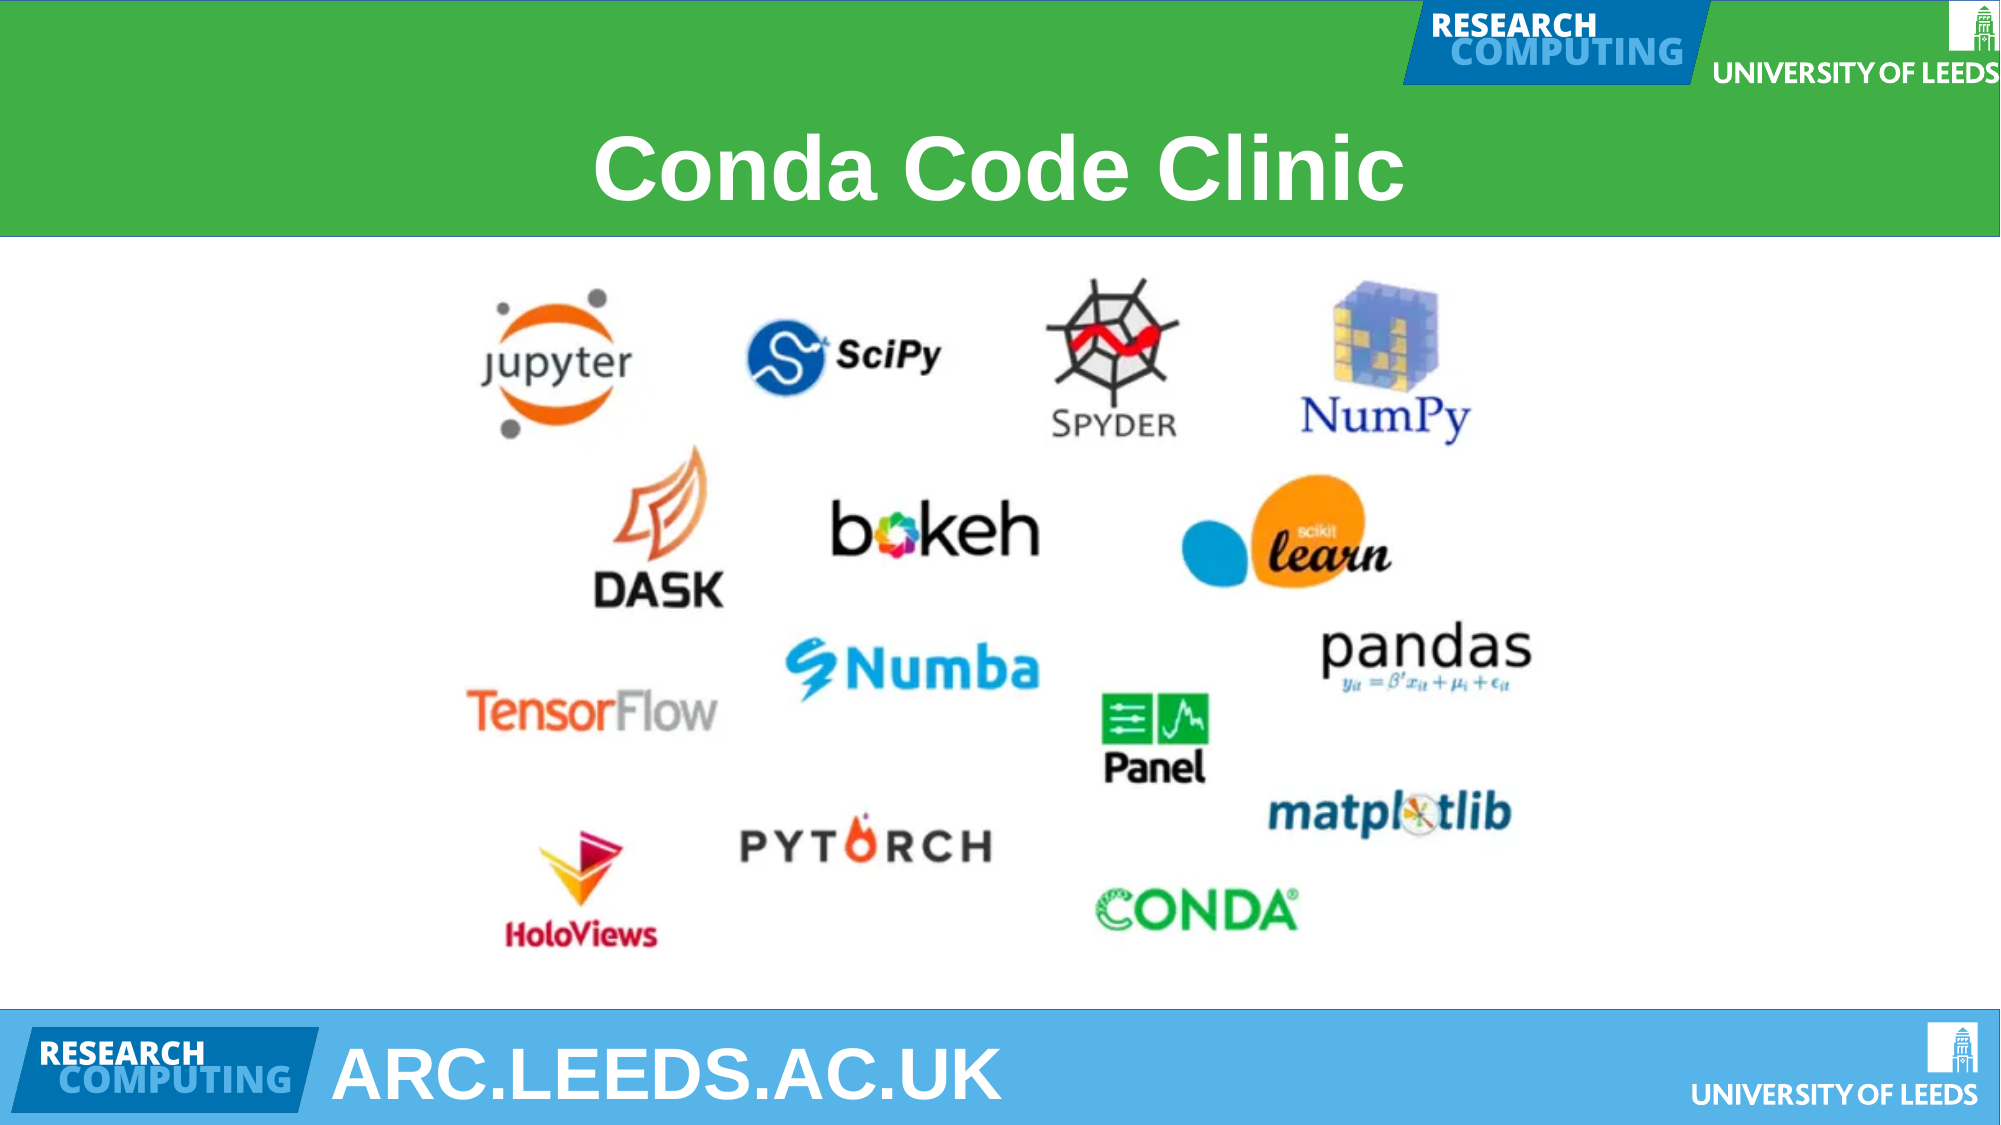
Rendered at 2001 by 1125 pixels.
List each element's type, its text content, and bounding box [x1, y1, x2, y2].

text_box [1750, 85, 2000, 237]
picture [1403, 0, 1711, 97]
picture [1690, 1021, 1979, 1106]
text_box [0, 1009, 2000, 1125]
picture [11, 1024, 319, 1125]
picture [437, 238, 1584, 1003]
picture [1712, 0, 2000, 85]
text_box [0, 0, 1403, 237]
text_box ARC.LEEDS.AC.UK [224, 1025, 1111, 1125]
title Conda Code Clinic [249, 83, 1750, 254]
